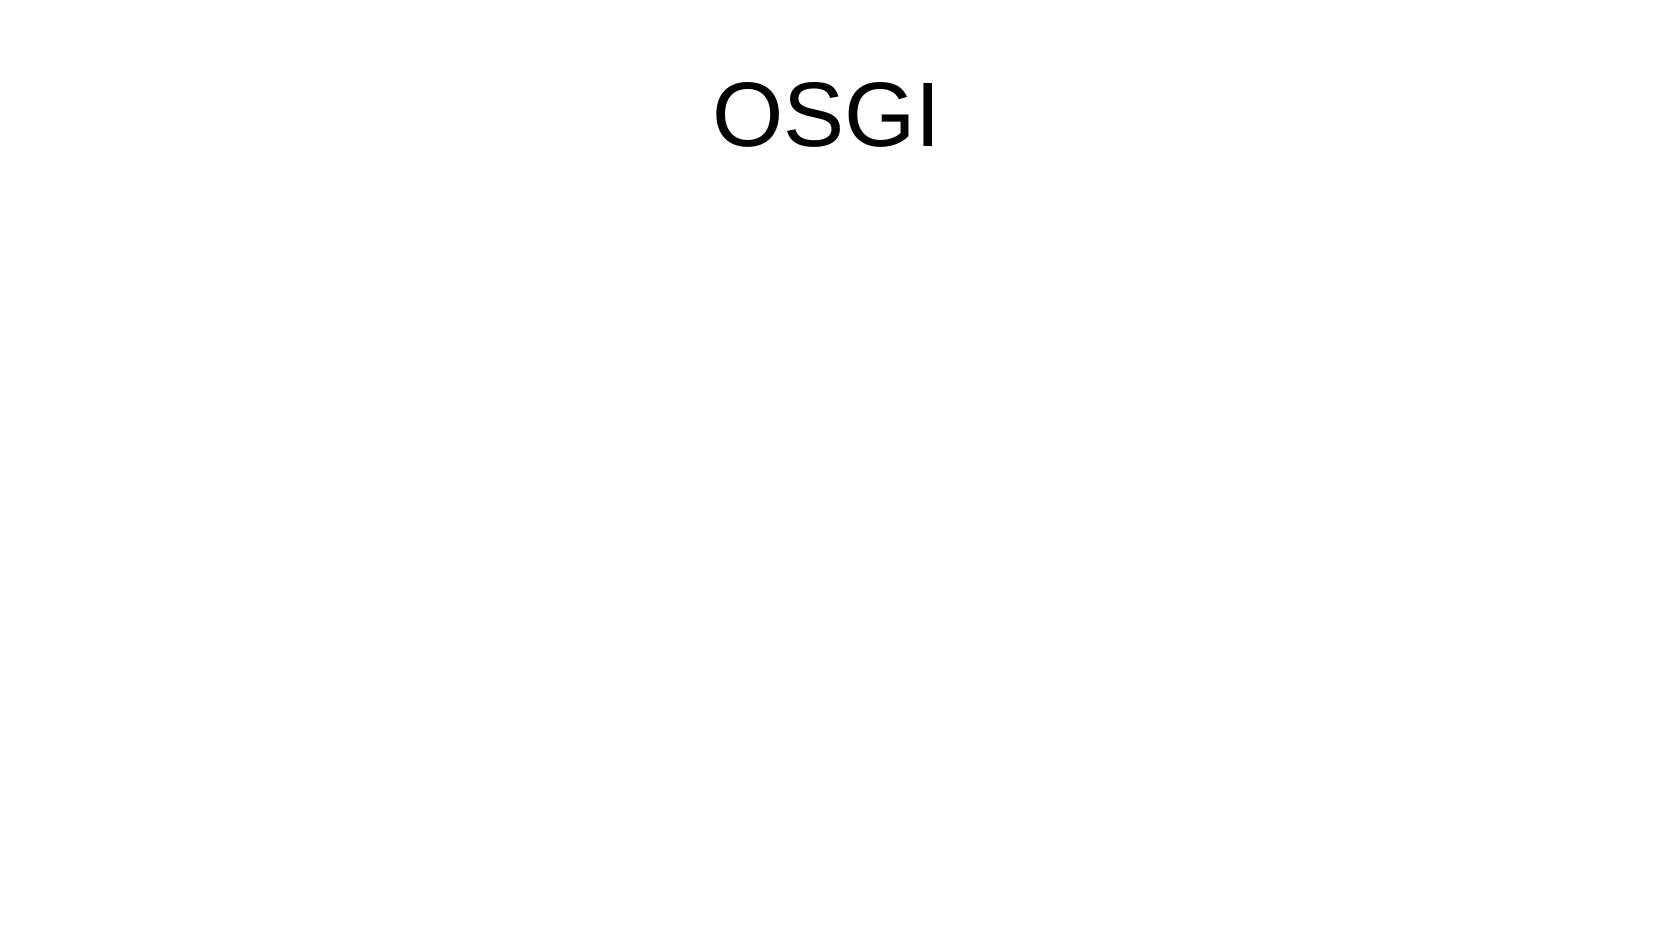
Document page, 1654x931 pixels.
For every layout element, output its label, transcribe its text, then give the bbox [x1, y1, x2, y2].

title OSGI [82, 37, 1571, 193]
